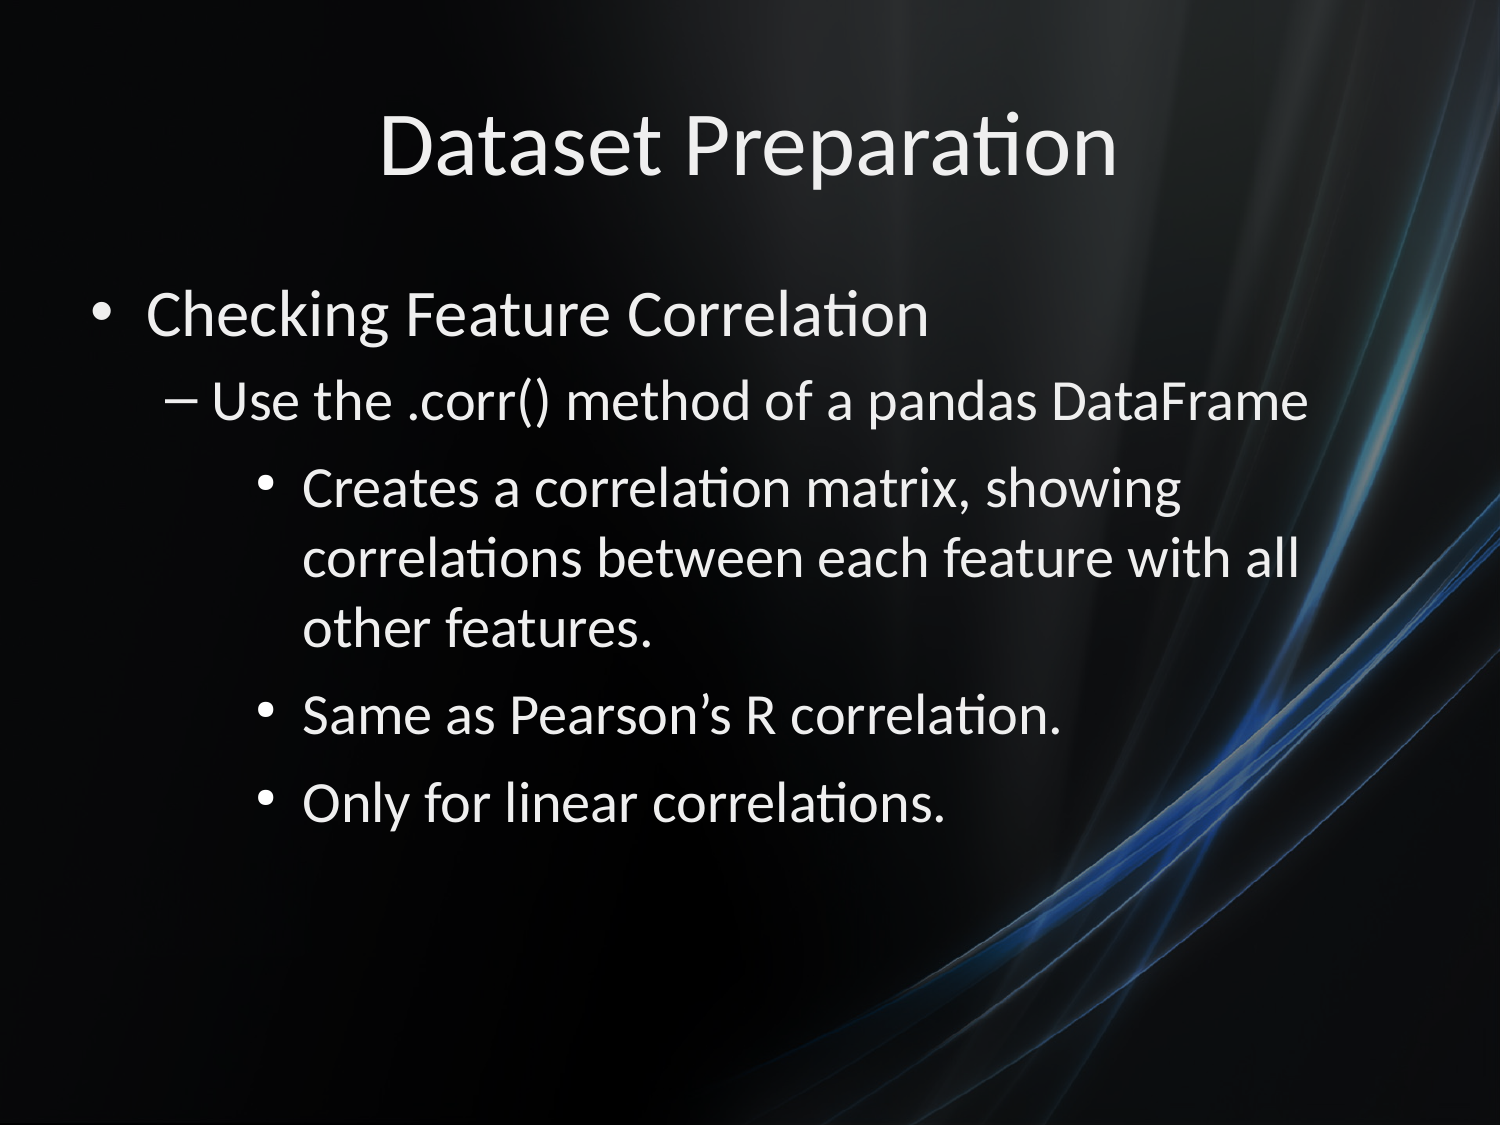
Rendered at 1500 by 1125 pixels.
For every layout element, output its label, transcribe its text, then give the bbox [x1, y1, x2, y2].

list Checking Feature Correlation Use the .corr() method of a pandas DataFrame Creates a correlation matrix, showing correlations between each feature with all other features. Same as Pearson’s R correlation. Only for linear correlations. [75, 262, 1425, 1005]
picture [0, 0, 1500, 1125]
title Dataset Preparation [75, 45, 1425, 233]
